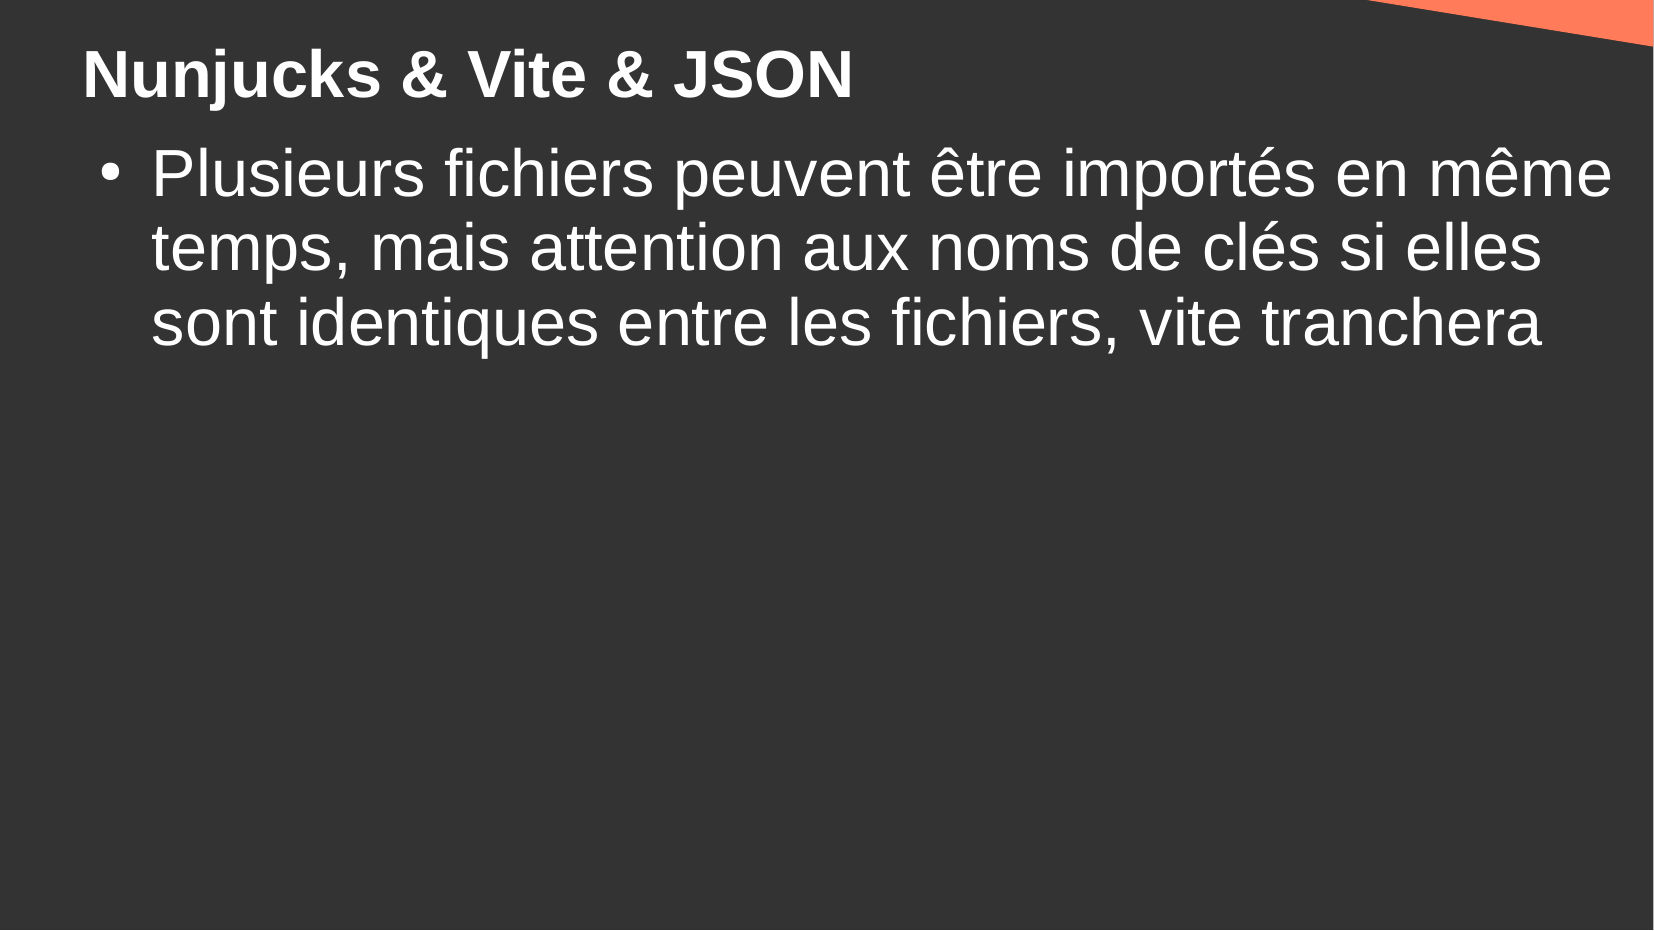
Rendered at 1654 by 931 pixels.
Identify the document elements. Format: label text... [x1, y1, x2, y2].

title Nunjucks & Vite & JSON [82, 37, 1571, 112]
text_box [1367, 0, 1654, 47]
list Plusieurs fichiers peuvent être importés en même temps, mais attention aux noms de clés si elles sont identiques entre les fichiers, vite tranchera [80, 135, 1620, 739]
